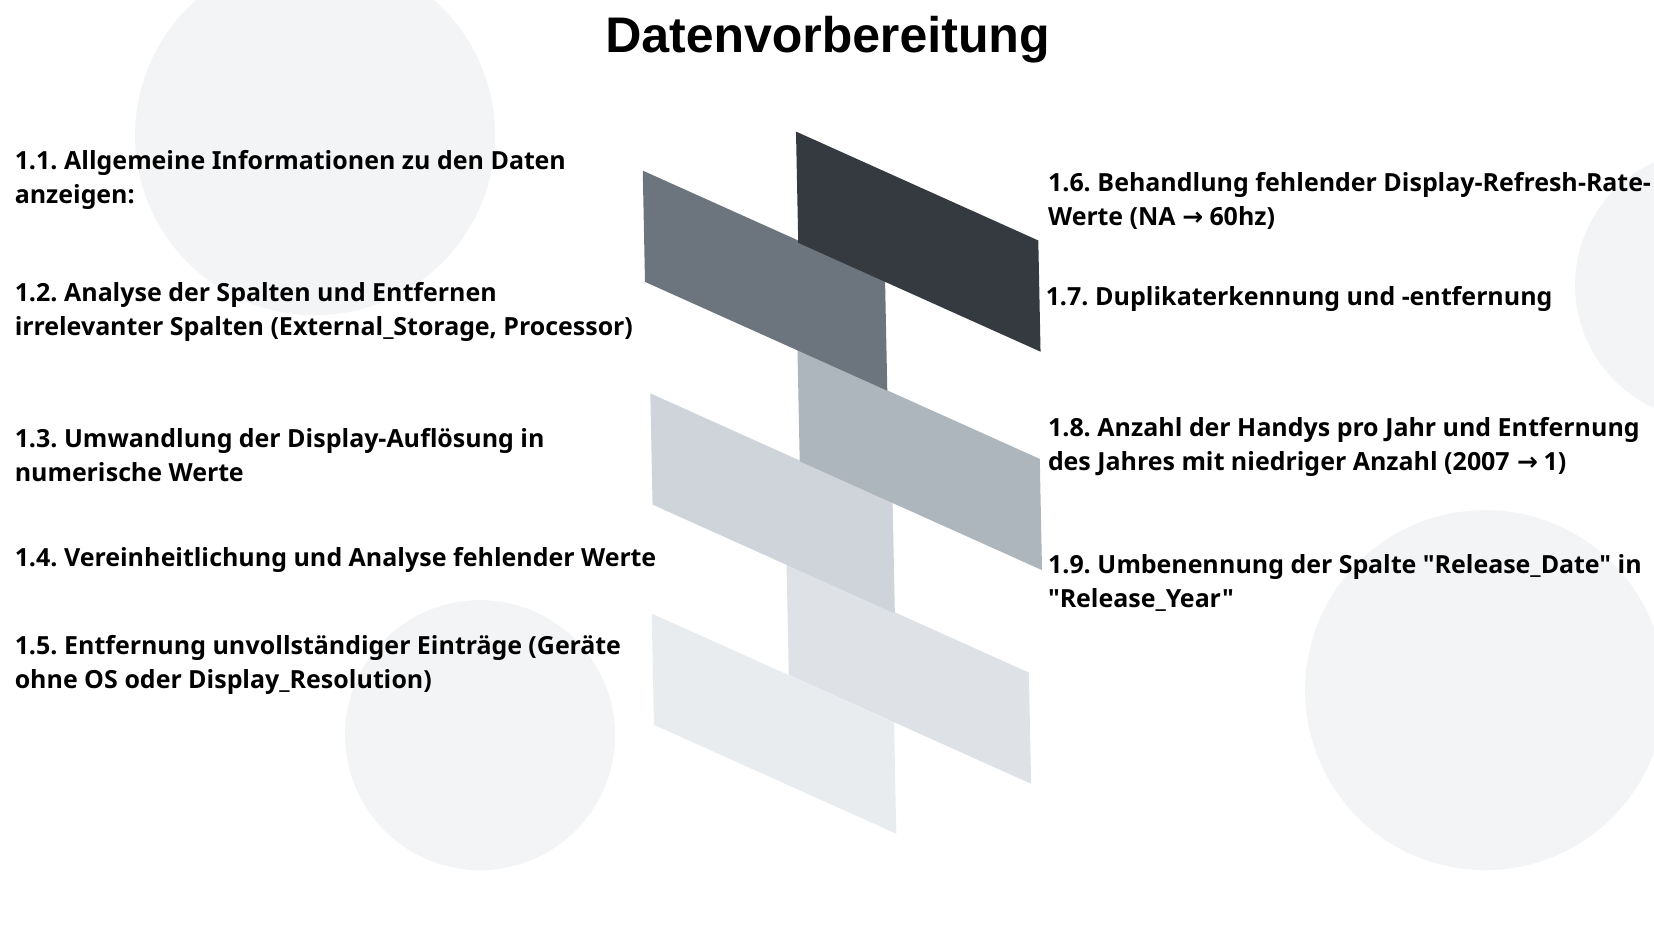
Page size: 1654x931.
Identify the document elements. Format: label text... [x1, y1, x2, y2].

text_box 1.5. Entfernung unvollständiger Einträge (Geräte ohne OS oder Display_Resolution) [0, 620, 650, 737]
text_box 1.9. Umbenennung der Spalte "Release_Date" in "Release_Year" [1033, 539, 1654, 657]
text_box Datenvorbereitung [590, 0, 1093, 127]
text_box 1.7. Duplikaterkennung und -entfernung [1031, 271, 1654, 389]
text_box 1.6. Behandlung fehlender Display-Refresh-Rate-Werte (NA → 60hz) [1033, 157, 1654, 271]
text_box 1.1. Allgemeine Informationen zu den Daten anzeigen: [0, 135, 680, 219]
text_box 1.4. Vereinheitlichung und Analyse fehlender Werte [0, 532, 739, 650]
text_box 1.2. Analyse der Spalten und Entfernen irrelevanter Spalten (External_Storage, Processor) [0, 266, 650, 384]
text_box 1.3. Umwandlung der Display-Auflösung in numerische Werte [0, 413, 659, 531]
text_box 1.8. Anzahl der Handys pro Jahr und Entfernung des Jahres mit niedriger Anzahl (2007 → 1) [1033, 401, 1654, 539]
